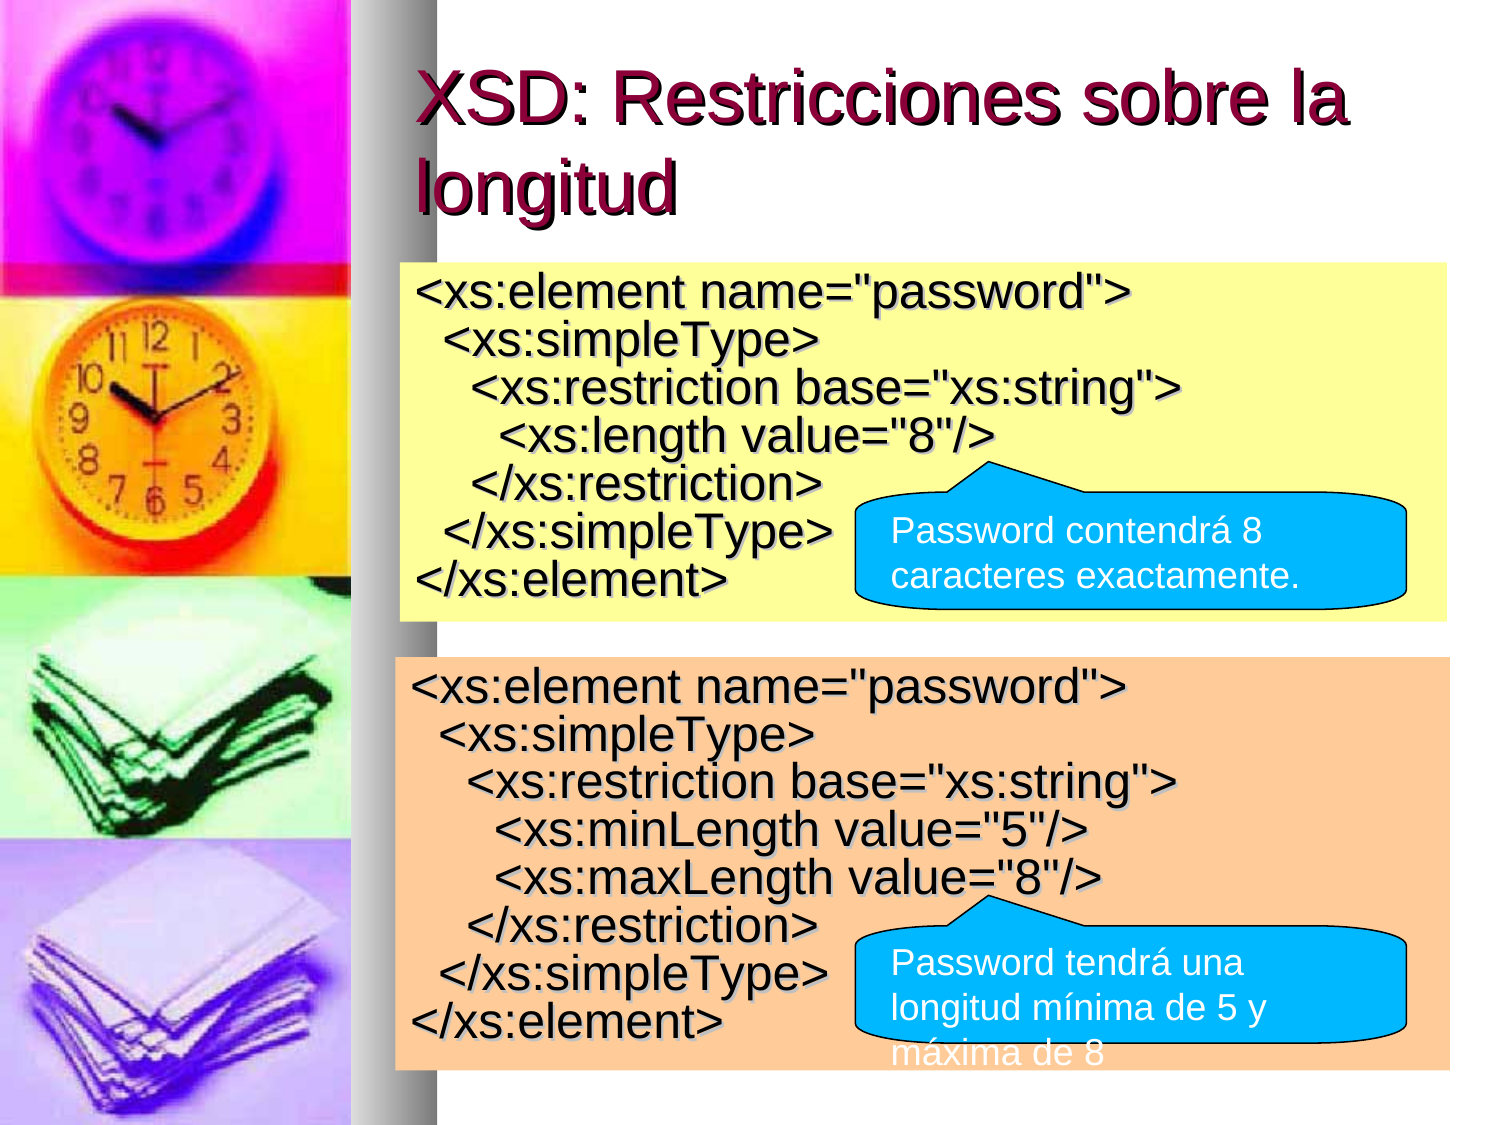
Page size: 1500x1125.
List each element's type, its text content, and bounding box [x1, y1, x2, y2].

title XSD: Restricciones sobre la longitud [399, 37, 1450, 238]
list <xs:element name="password"> <xs:simpleType> <xs:restriction base="xs:string"> <xs:minLength value="5"/> <xs:maxLength value="8"/> </xs:restriction> </xs:simpleType> </xs:element> [395, 657, 1450, 1071]
list <xs:element name="password"> <xs:simpleType> <xs:restriction base="xs:string"> <xs:length value="8"/> </xs:restriction> </xs:simpleType> </xs:element> [399, 262, 1447, 622]
text_box Password tendrá una longitud mínima de 5 y máxima de 8 [855, 895, 1407, 1044]
text_box Password contendrá 8 caracteres exactamente. [855, 461, 1407, 610]
picture [0, 0, 351, 1125]
